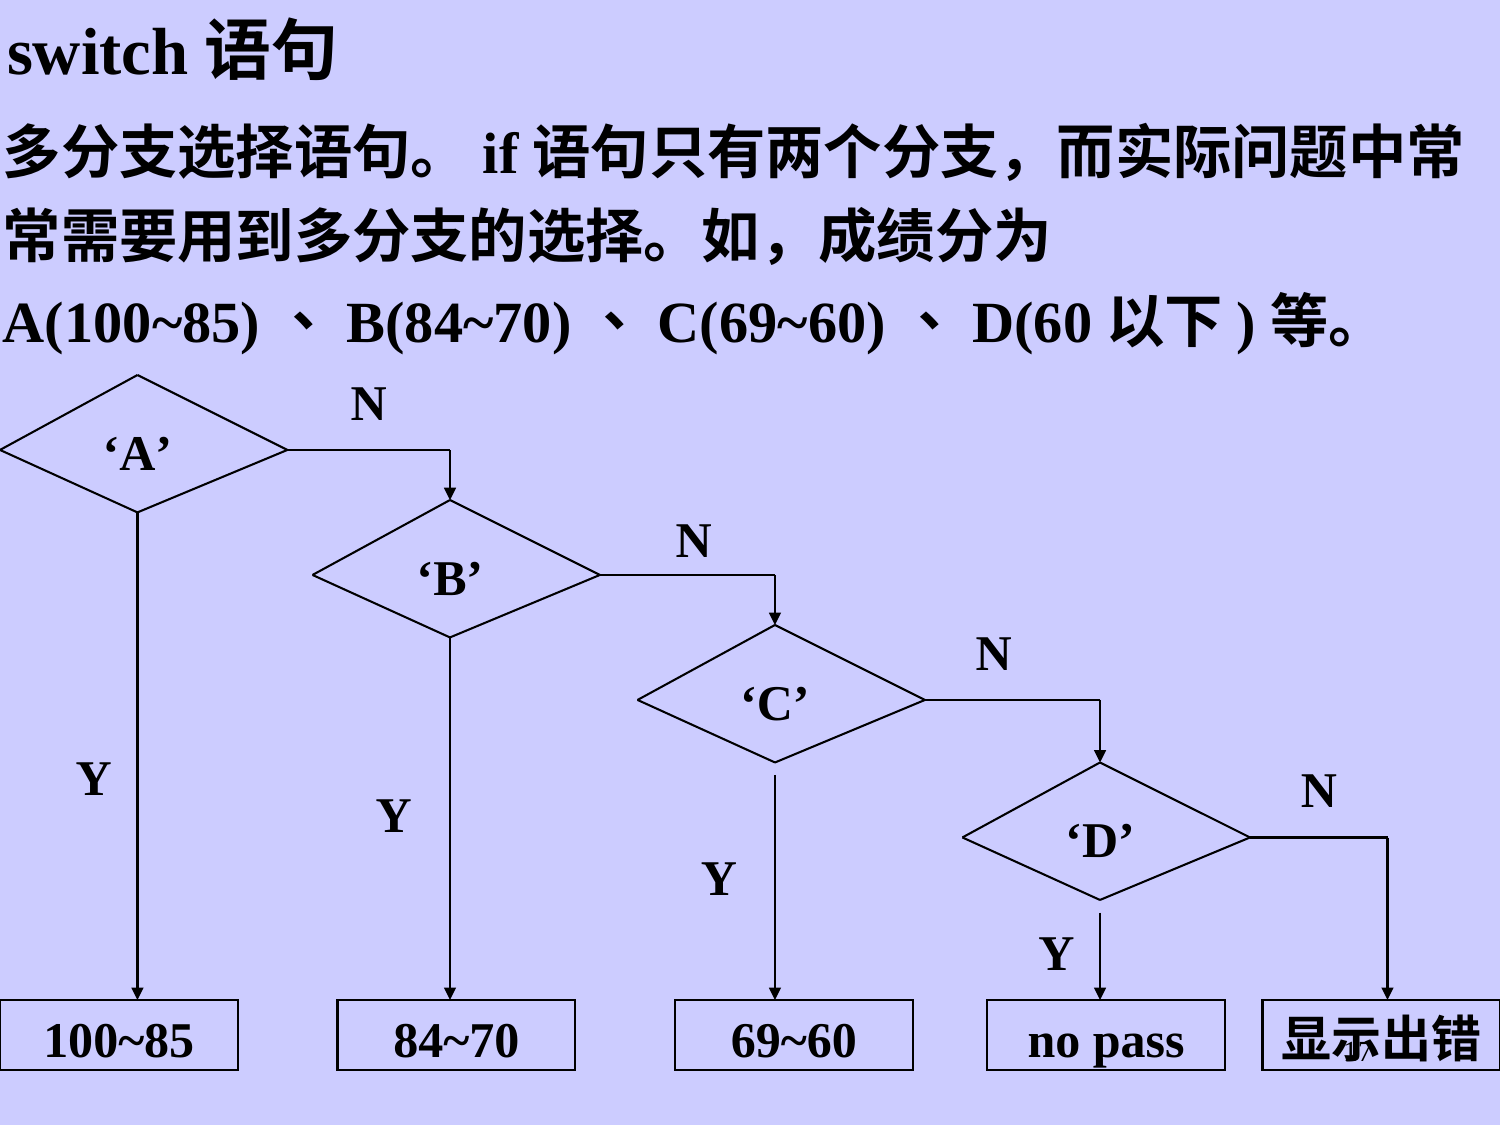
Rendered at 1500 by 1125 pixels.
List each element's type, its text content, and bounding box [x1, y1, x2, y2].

text_box switch语句 [0, 0, 354, 96]
text_box ‘C’ [699, 662, 850, 733]
text_box Y [1012, 912, 1101, 983]
text_box 100~85 [0, 999, 238, 1070]
text_box ‘D’ [1025, 799, 1176, 870]
text_box Y [675, 837, 763, 908]
text_box N [1275, 750, 1363, 820]
text_box 84~70 [337, 999, 576, 1070]
text_box <编号> [1074, 1025, 1388, 1101]
text_box Y [49, 737, 138, 808]
text_box N [324, 362, 413, 433]
text_box 69~60 [675, 999, 913, 1070]
text_box N [649, 500, 738, 570]
text_box 多分支选择语句。if语句只有两个分支，而实际问题中常常需要用到多分支的选择。如，成绩分为A(100~85)、B(84~70)、C(69~60)、D(60以下)等。 [0, 99, 1500, 356]
text_box 显示出错 [1262, 999, 1500, 1070]
text_box ‘A’ [62, 412, 213, 483]
text_box no pass [987, 999, 1225, 1070]
text_box Y [349, 774, 438, 845]
text_box ‘B’ [374, 537, 525, 608]
text_box N [949, 612, 1038, 683]
